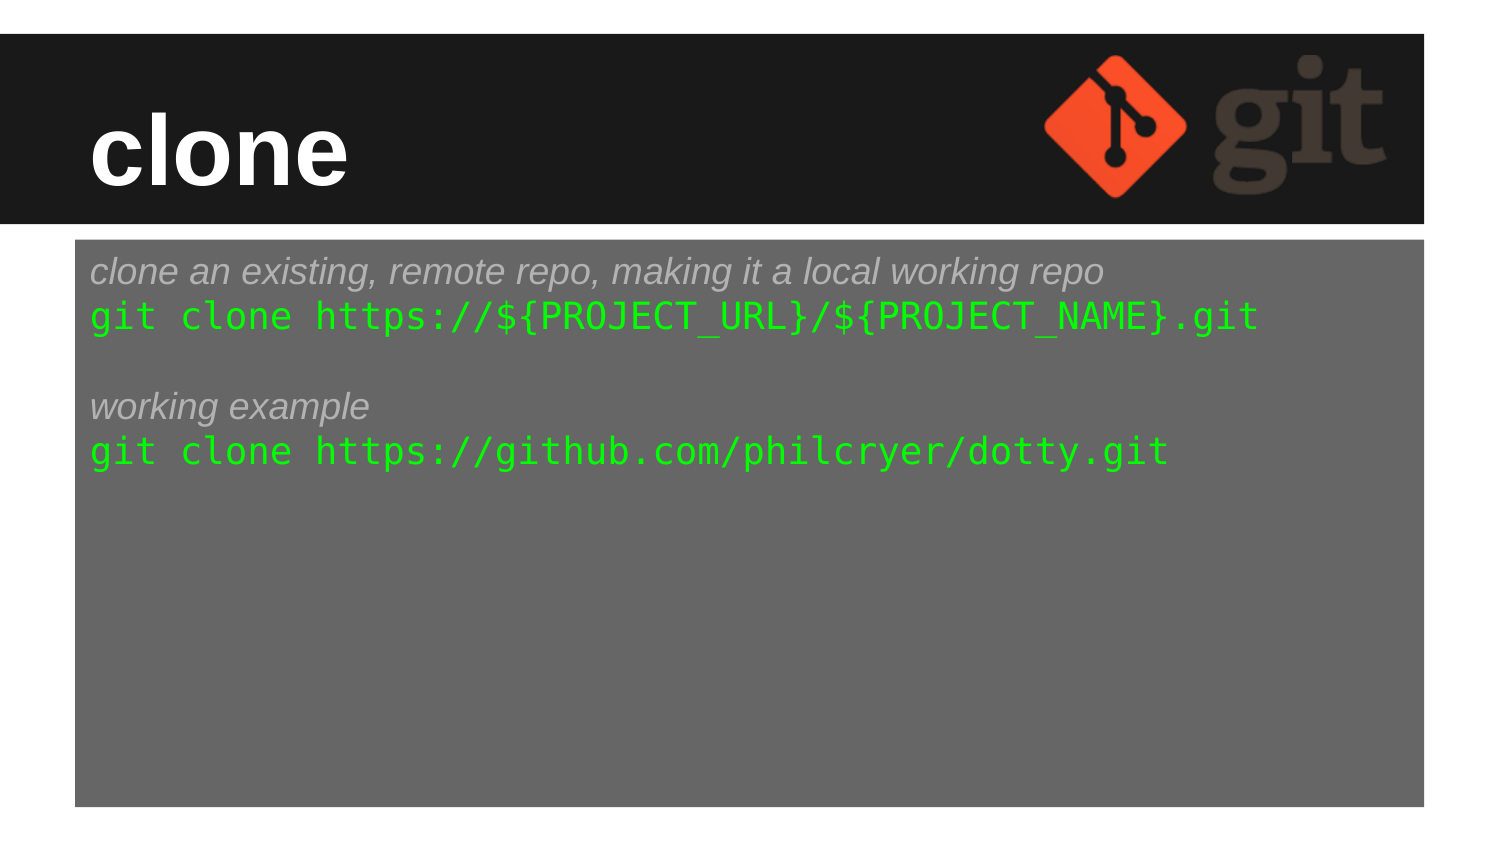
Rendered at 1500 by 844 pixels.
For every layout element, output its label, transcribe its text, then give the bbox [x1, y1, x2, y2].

picture [1044, 55, 1387, 199]
text_box clone [75, 33, 1425, 221]
text_box clone an existing, remote repo, making it a local working repo git clone https://${PROJECT_URL}/${PROJECT_NAME}.git working example git clone https://github.com/philcryer/dotty.git [75, 239, 1425, 830]
